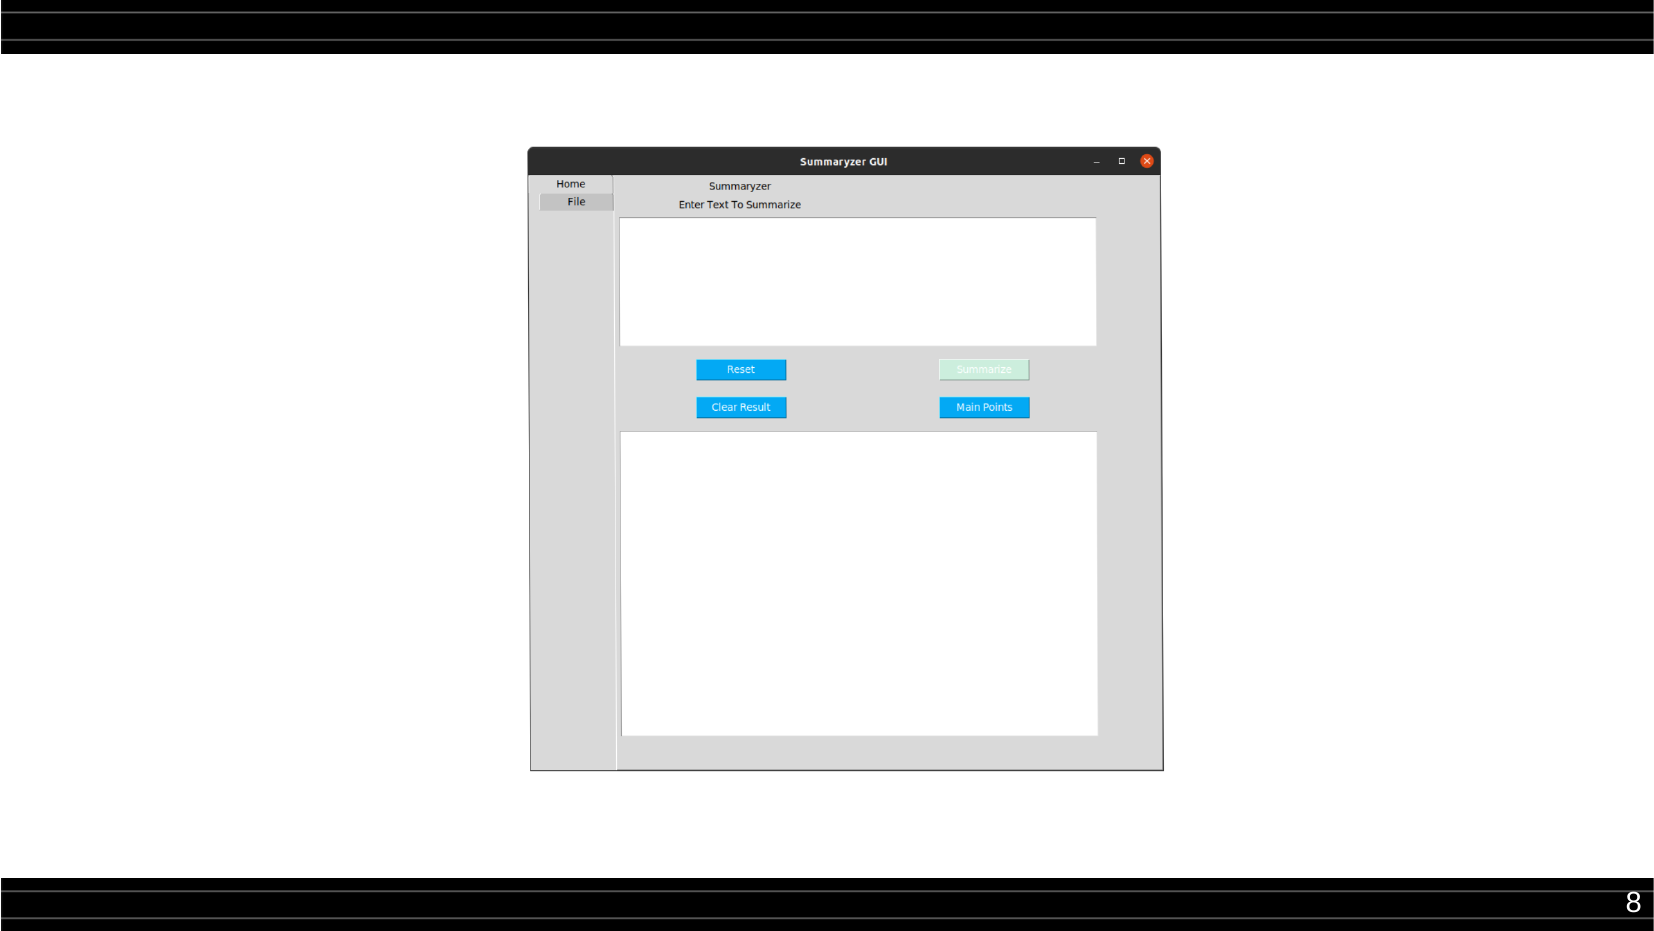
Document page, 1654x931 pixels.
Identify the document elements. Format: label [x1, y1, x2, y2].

picture [1, 0, 1654, 54]
picture [520, 141, 1170, 777]
picture [1, 878, 1654, 931]
